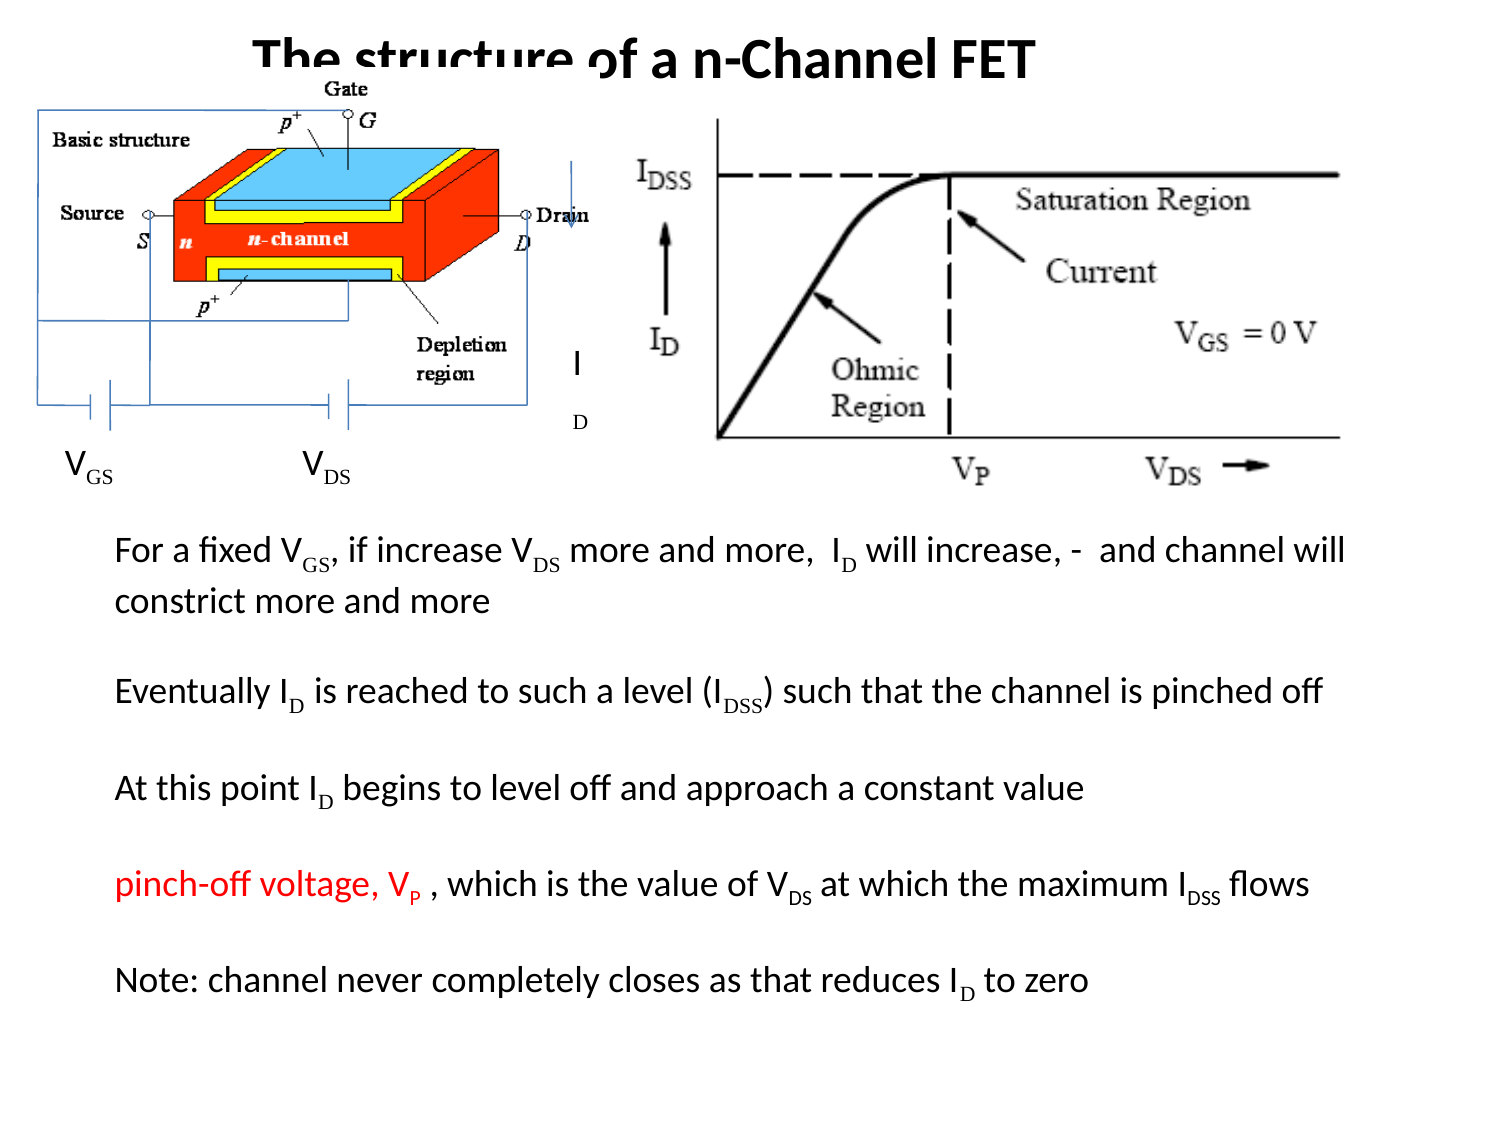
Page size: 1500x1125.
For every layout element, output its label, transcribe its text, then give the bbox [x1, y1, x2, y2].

picture [44, 322, 149, 397]
text_box VGS [50, 430, 163, 497]
text_box VDS [287, 430, 400, 497]
text_box The structure of a n-Channel FET [237, 12, 1375, 98]
picture [624, 105, 1375, 506]
picture [44, 67, 600, 397]
text_box ID [557, 330, 609, 442]
text_box For a fixed VGS, if increase VDS more and more, ID will increase, - and channel will constrict more and more Eventually ID is reached to such a level (IDSS) such that the channel is pinched off At this point ID begins to level off and approach a constant value pinch-off voltage, VP , which is the value of VDS at which the maximum IDSS flows Note: channel never completely closes as that reduces ID to zero [99, 517, 1388, 1014]
